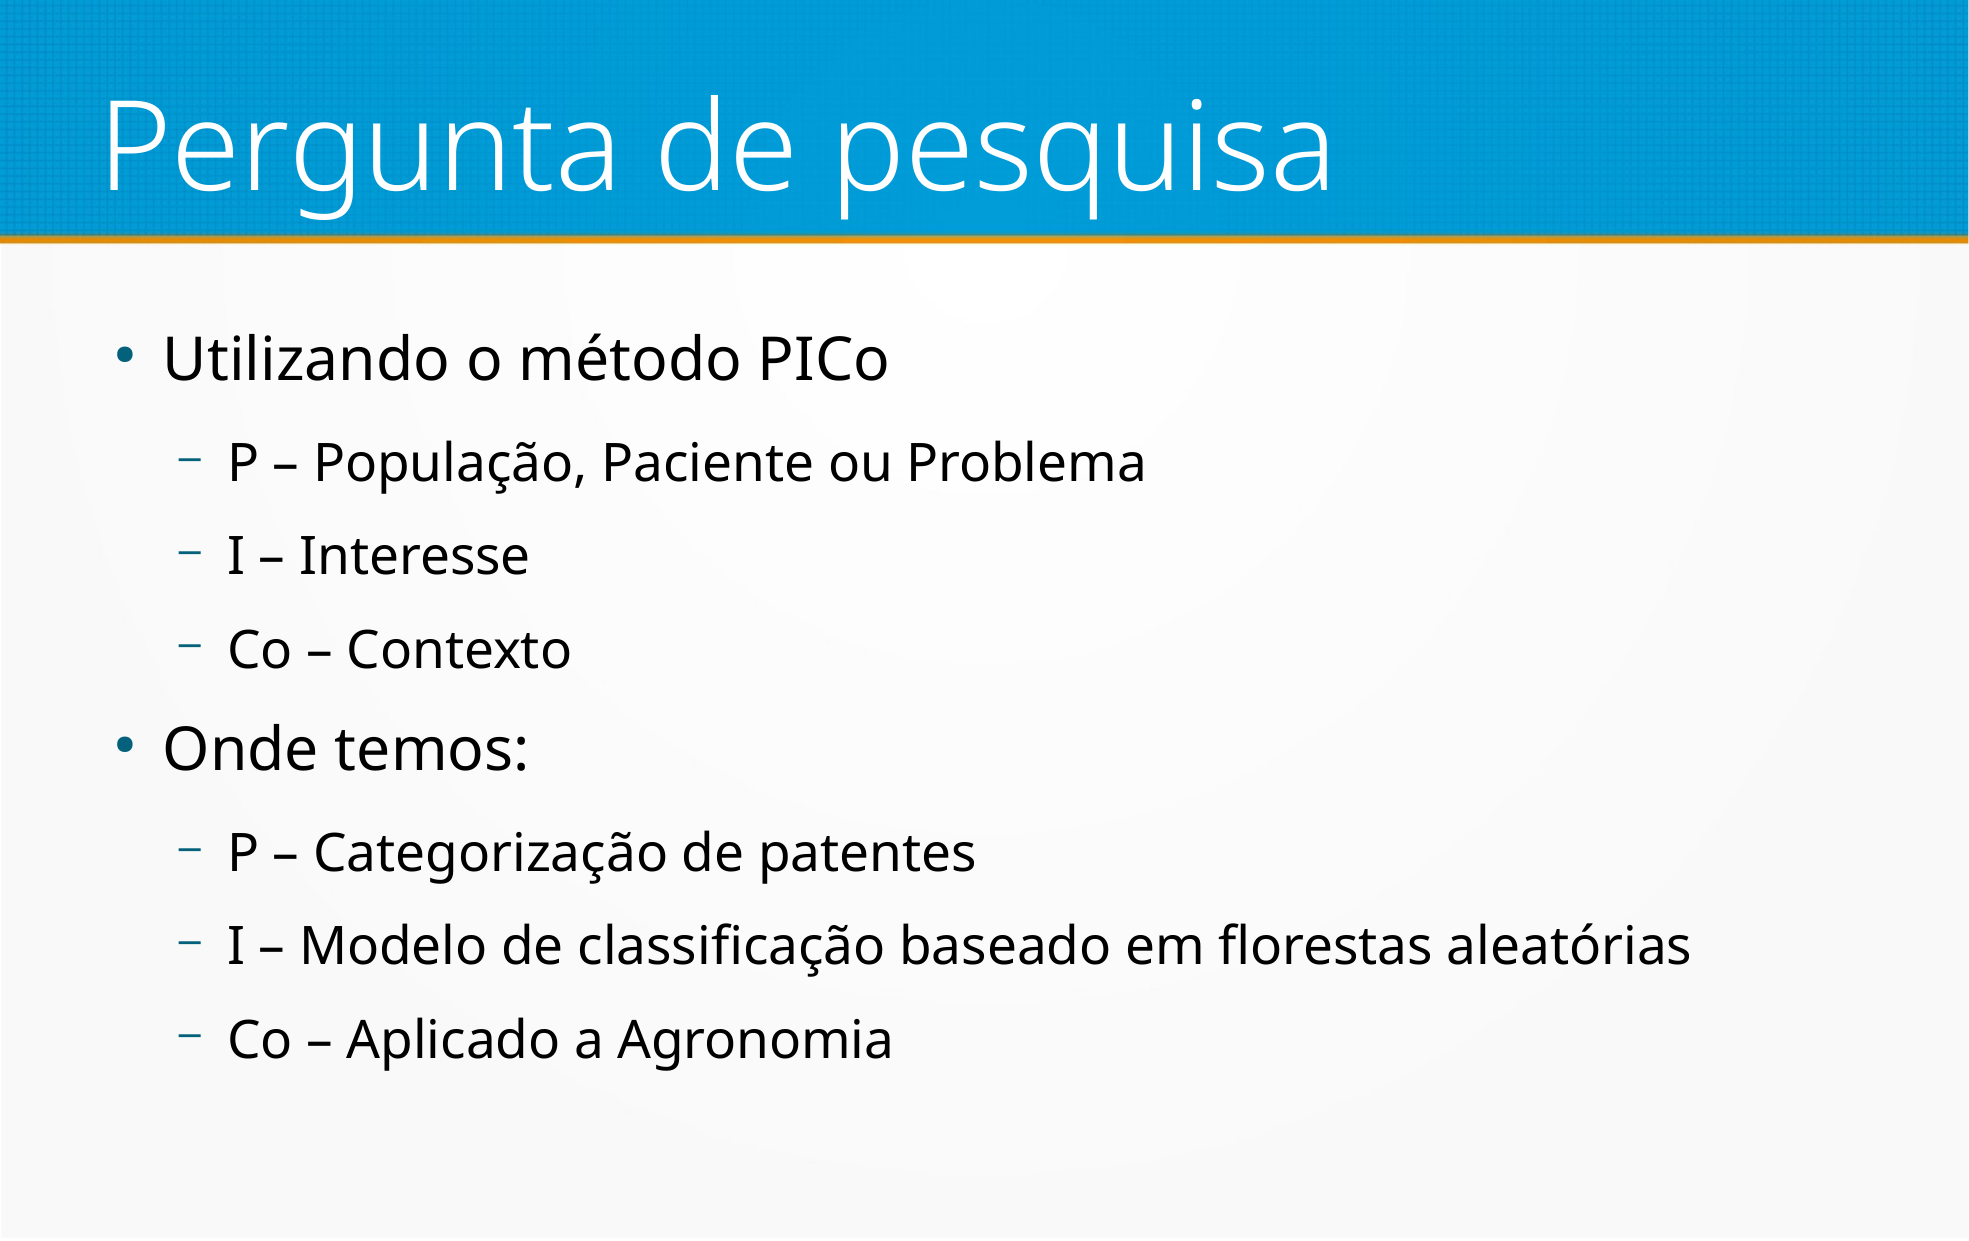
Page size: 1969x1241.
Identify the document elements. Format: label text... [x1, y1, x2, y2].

list Utilizando o método PICo P – População, Paciente ou Problema I – Interesse Co – Contexto Onde temos: P – Categorização de patentes I – Modelo de classificação baseado em florestas aleatórias Co – Aplicado a Agronomia [98, 315, 1861, 1081]
picture [0, 233, 1969, 1241]
title Pergunta de pesquisa [98, 19, 1870, 227]
